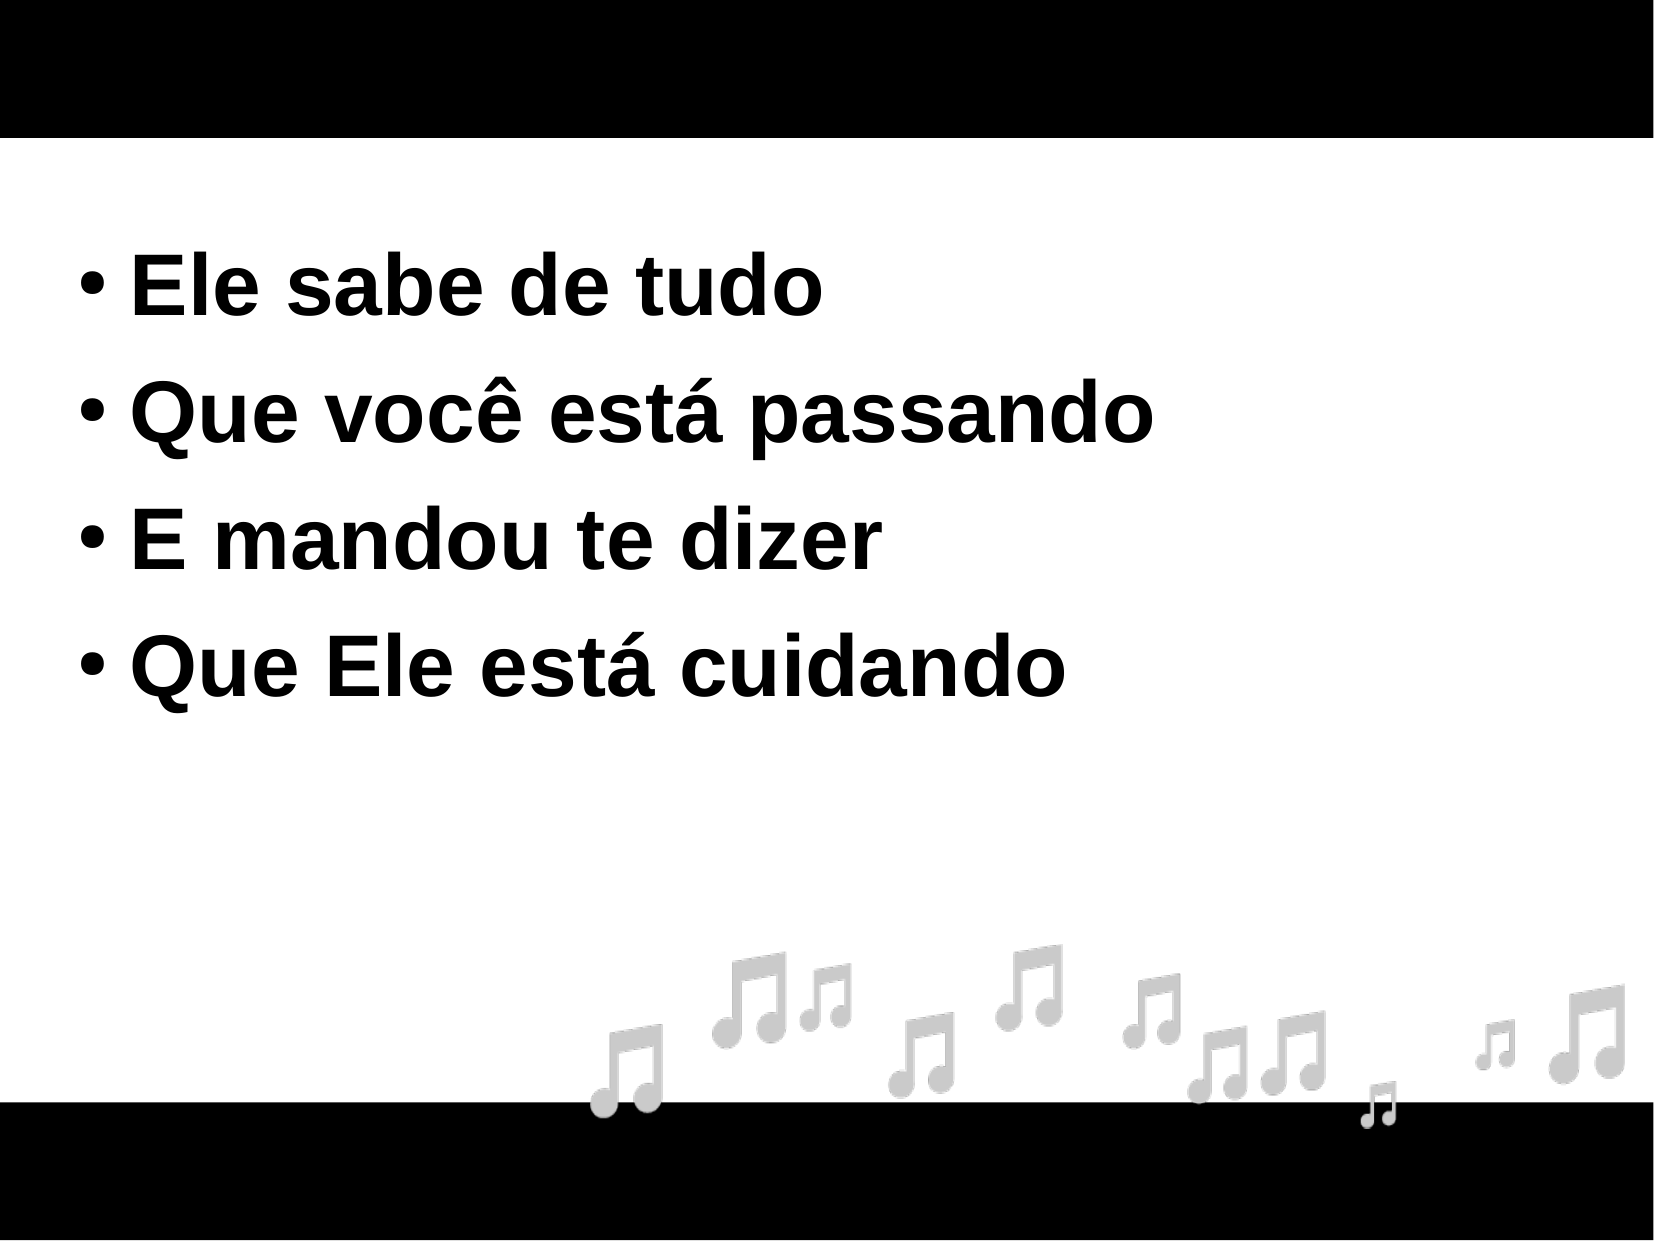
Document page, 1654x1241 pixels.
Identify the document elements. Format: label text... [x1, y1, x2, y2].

list Ele sabe de tudo Que você está passando E mandou te dizer Que Ele está cuidando [59, 236, 1595, 1024]
